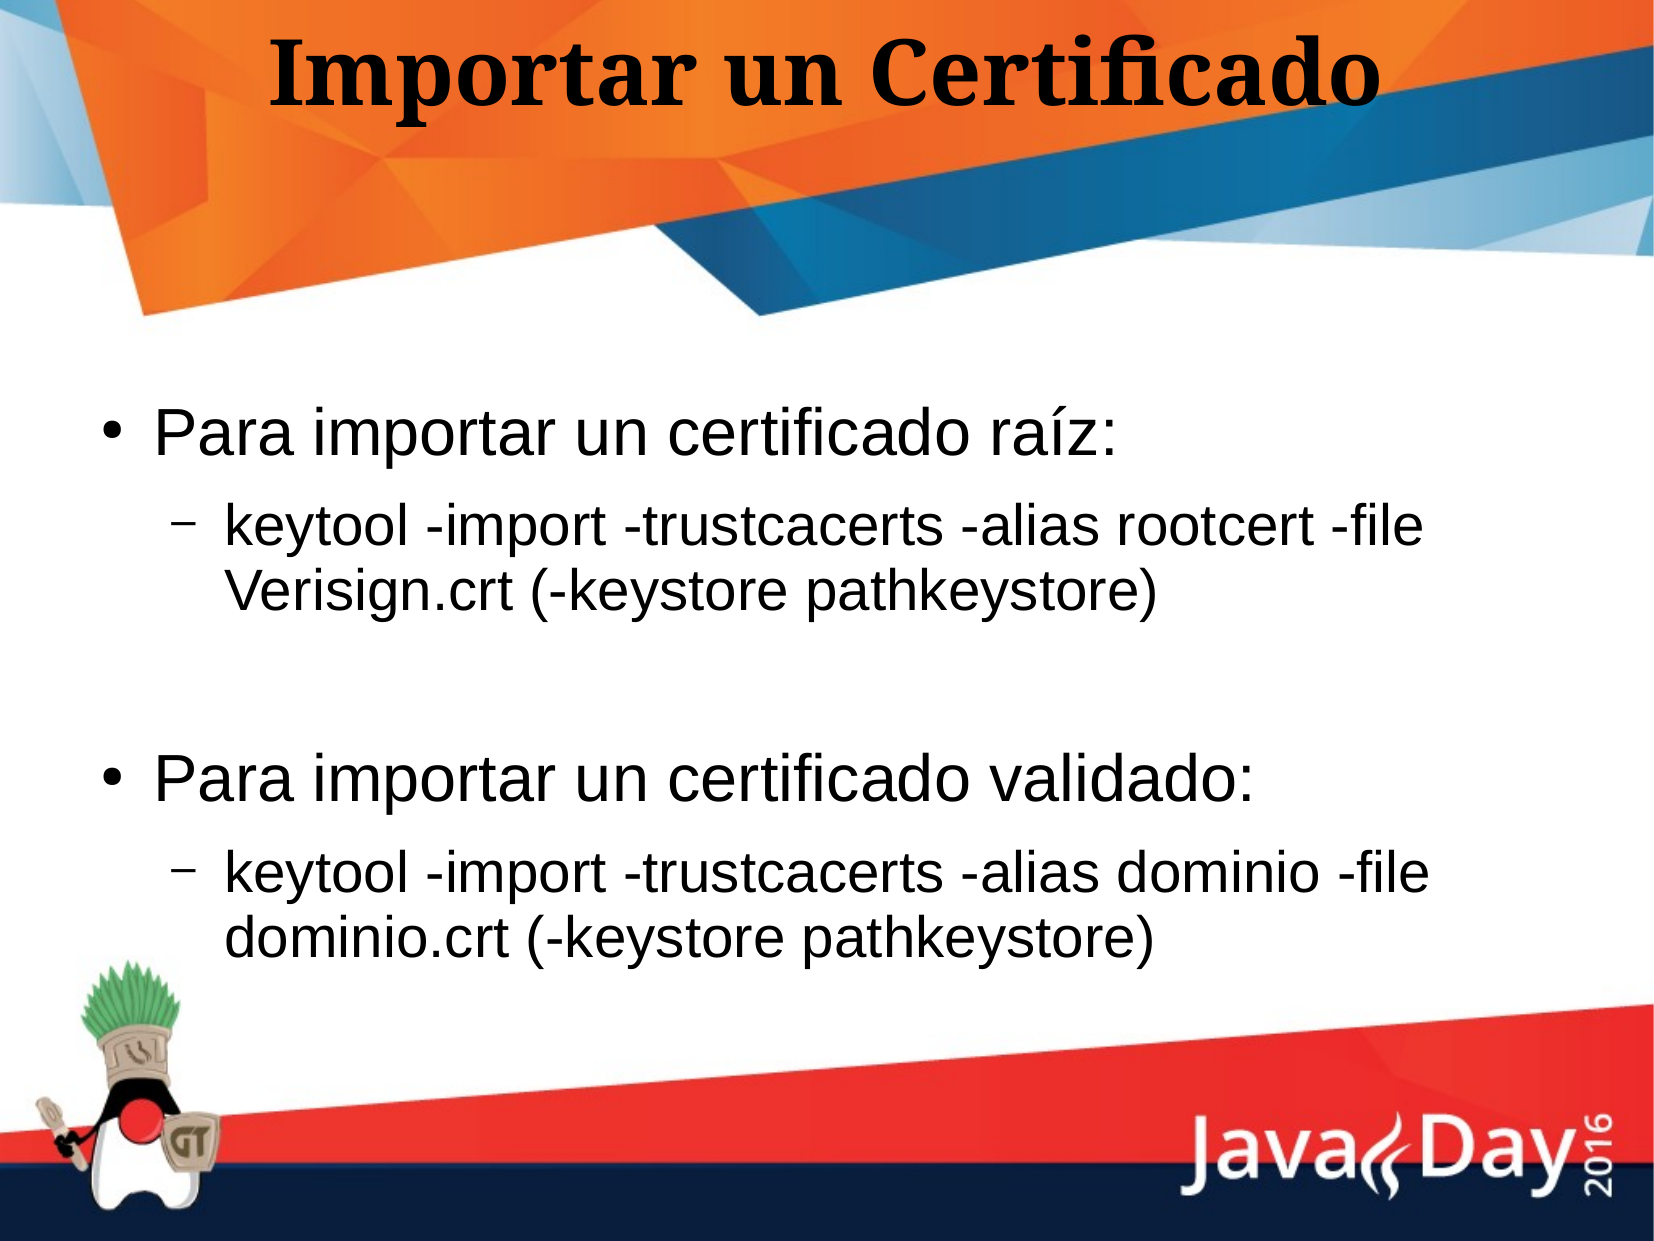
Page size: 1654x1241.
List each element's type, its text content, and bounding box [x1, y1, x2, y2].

picture [1291, 194, 1303, 200]
title Importar un Certificado [82, 0, 1571, 174]
list Para importar un certificado raíz: keytool -import -trustcacerts -alias rootcert -file Verisign.crt (-keystore pathkeystore) Para importar un certificado validado: keytool -import -trustcacerts -alias dominio -file dominio.crt (-keystore pathkeystore) [82, 290, 1571, 1010]
picture [0, 0, 1654, 1241]
